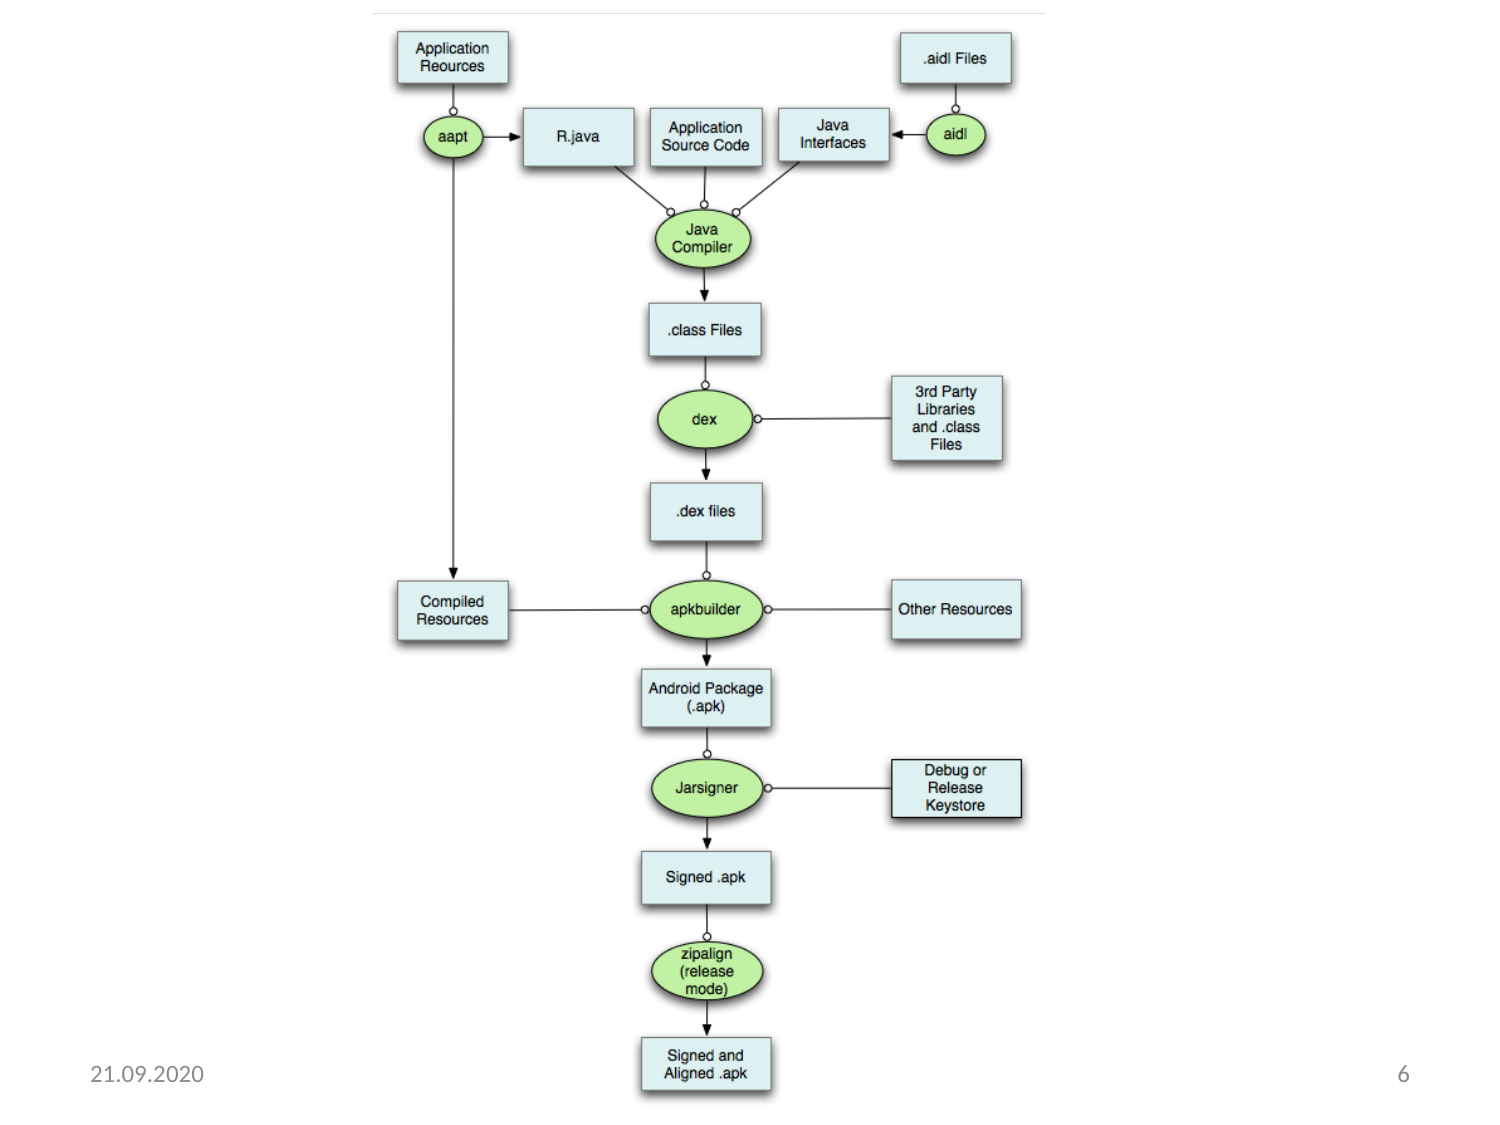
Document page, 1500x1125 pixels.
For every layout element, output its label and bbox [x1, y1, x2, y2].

picture [372, 11, 1046, 1120]
